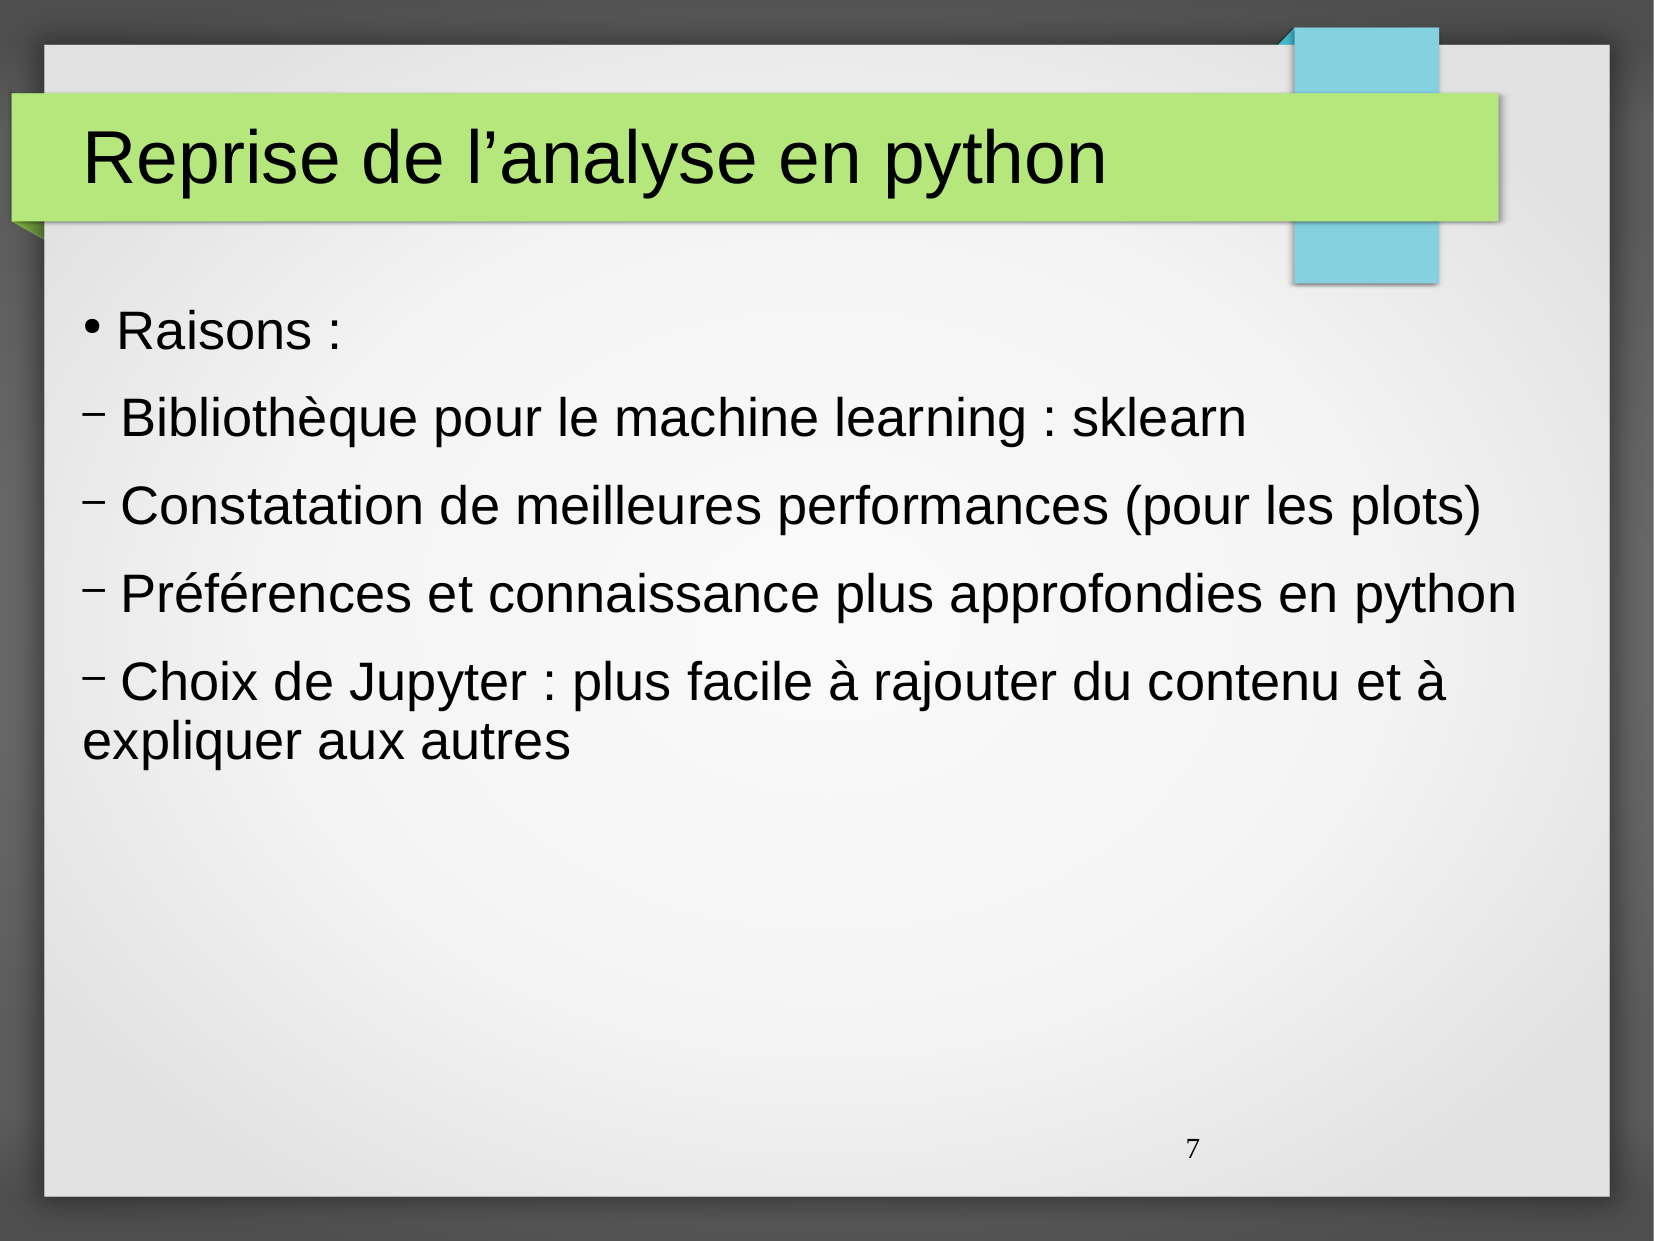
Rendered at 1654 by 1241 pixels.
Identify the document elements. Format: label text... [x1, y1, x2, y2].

list Raisons : Bibliothèque pour le machine learning : sklearn Constatation de meilleures performances (pour les plots) Préférences et connaissance plus approfondies en python Choix de Jupyter : plus facile à rajouter du contenu et à expliquer aux autres [82, 295, 1571, 1015]
text_box [1185, 1129, 1571, 1216]
title Reprise de l’analyse en python [82, 94, 1264, 213]
